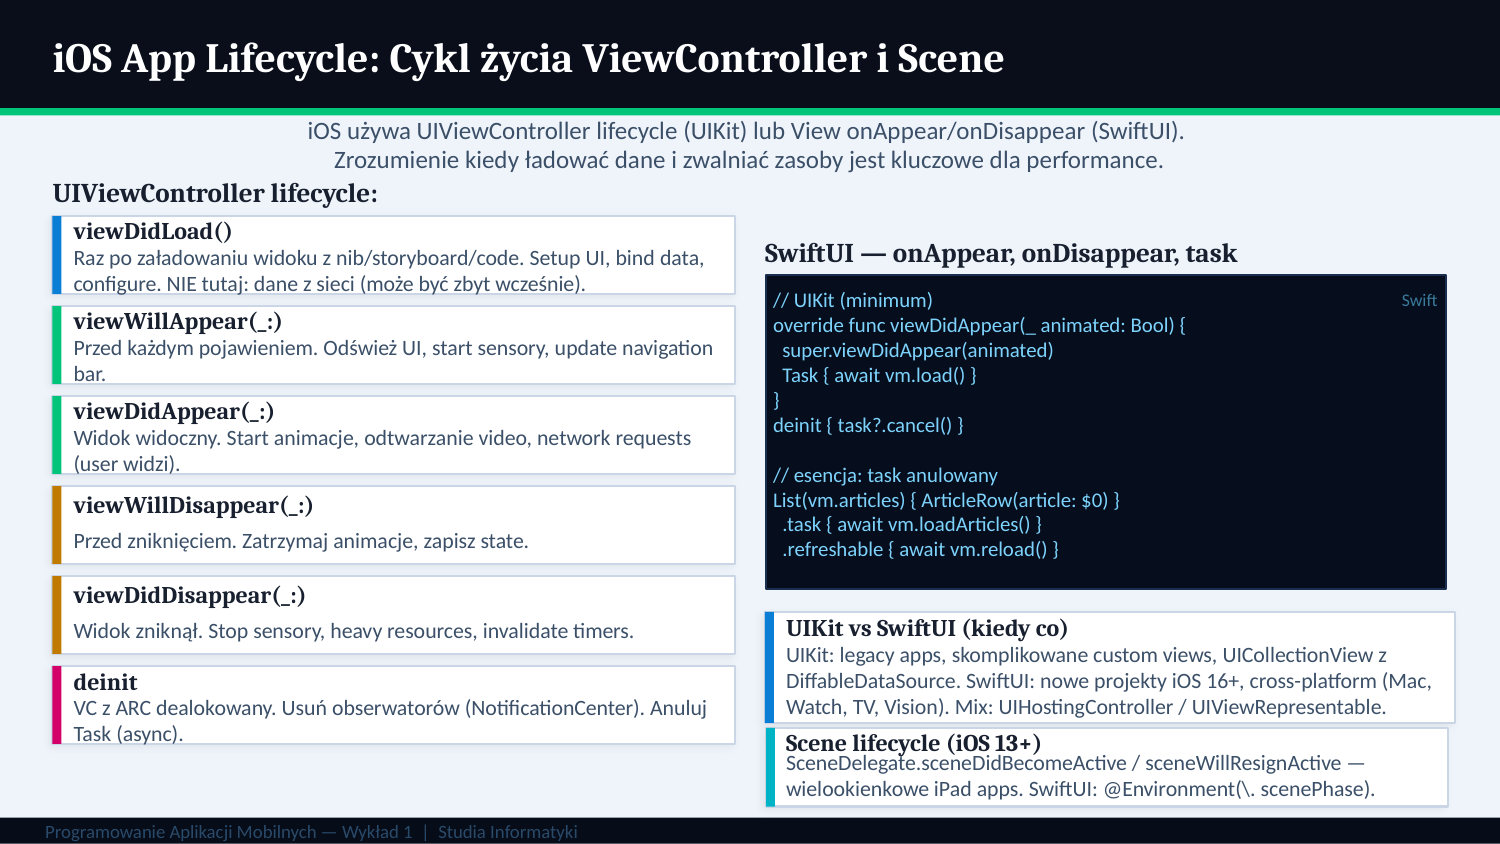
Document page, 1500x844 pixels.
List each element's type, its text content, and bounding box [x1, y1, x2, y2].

text_box Scene lifecycle (iOS 13+) [785, 722, 1446, 745]
text_box Programowanie Aplikacji Mobilnych — Wykład 1 | Studia Informatyki [44, 818, 1455, 843]
text_box [0, 0, 1500, 116]
text_box [52, 396, 77, 474]
text_box viewWillAppear(_:) [73, 300, 726, 338]
text_box [1001, 707, 1009, 712]
text_box [1022, 647, 1266, 653]
text_box deinit [73, 661, 726, 698]
text_box [174, 666, 735, 744]
text_box [52, 666, 120, 744]
text_box [766, 727, 1448, 807]
text_box viewDidDisappear(_:) [73, 574, 726, 608]
text_box viewWillDisappear(_:) [73, 484, 726, 518]
text_box [963, 647, 1011, 653]
text_box [171, 396, 735, 474]
text_box [0, 817, 1500, 844]
text_box // UIKit (minimum) override func viewDidAppear(_ animated: Bool) { super.viewDidAppear(animated) Task { await vm.load() } } deinit { task?.cancel() } // esencja: task anulowany List(vm.articles) { ArticleRow(article: $0) } .task { await vm.loadArticles() } .refreshable { await vm.reload() } [773, 286, 1439, 580]
text_box [1194, 707, 1202, 712]
text_box iOS używa UIViewController lifecycle (UIKit) lub View onAppear/onDisappear (SwiftUI). Zrozumienie kiedy ładować dane i zwalniać zasoby jest kluczowe dla performance. [52, 123, 1448, 165]
text_box viewDidAppear(_:) [73, 390, 726, 428]
text_box Widok widoczny. Start animacje, odtwarzanie video, network requests (user widzi). [73, 428, 726, 472]
text_box [52, 486, 735, 564]
text_box [52, 216, 117, 294]
text_box viewDidLoad() [73, 210, 726, 248]
text_box [52, 576, 735, 654]
text_box Przed zniknięciem. Zatrzymaj animacje, zapisz state. [73, 518, 726, 562]
text_box Raz po załadowaniu widoku z nib/storyboard/code. Setup UI, bind data, configure. NIE tutaj: dane z sieci (może być zbyt wcześnie). [73, 248, 726, 292]
text_box [764, 611, 1455, 723]
text_box SwiftUI — onAppear, onDisappear, task [764, 228, 1363, 276]
text_box [766, 275, 1446, 589]
text_box [52, 306, 735, 384]
text_box iOS App Lifecycle: Cykl życia ViewController i Scene [52, 8, 1448, 102]
text_box [577, 216, 735, 294]
text_box Przed każdym pojawieniem. Odśwież UI, start sensory, update navigation bar. [73, 338, 726, 382]
text_box [1012, 647, 1020, 653]
text_box UIKit vs SwiftUI (kiedy co) [785, 607, 1446, 647]
text_box SceneDelegate.sceneDidBecomeActive / sceneWillResignActive — wielookienkowe iPad apps. SwiftUI: @Environment(\. scenePhase). [785, 745, 1446, 805]
text_box UIKit: legacy apps, skomplikowane custom views, UICollectionView z DiffableDataSource. SwiftUI: nowe projekty iOS 16+, cross-platform (Mac, Watch, TV, Vision). Mix: UIHostingController / UIViewRepresentable. [785, 653, 1446, 707]
text_box [842, 647, 961, 653]
text_box VC z ARC dealokowany. Usuń obserwatorów (NotificationCenter). Anuluj Task (async). [73, 698, 726, 742]
text_box Widok zniknął. Stop sensory, heavy resources, invalidate timers. [73, 608, 726, 652]
text_box UIViewController lifecycle: [52, 171, 735, 213]
